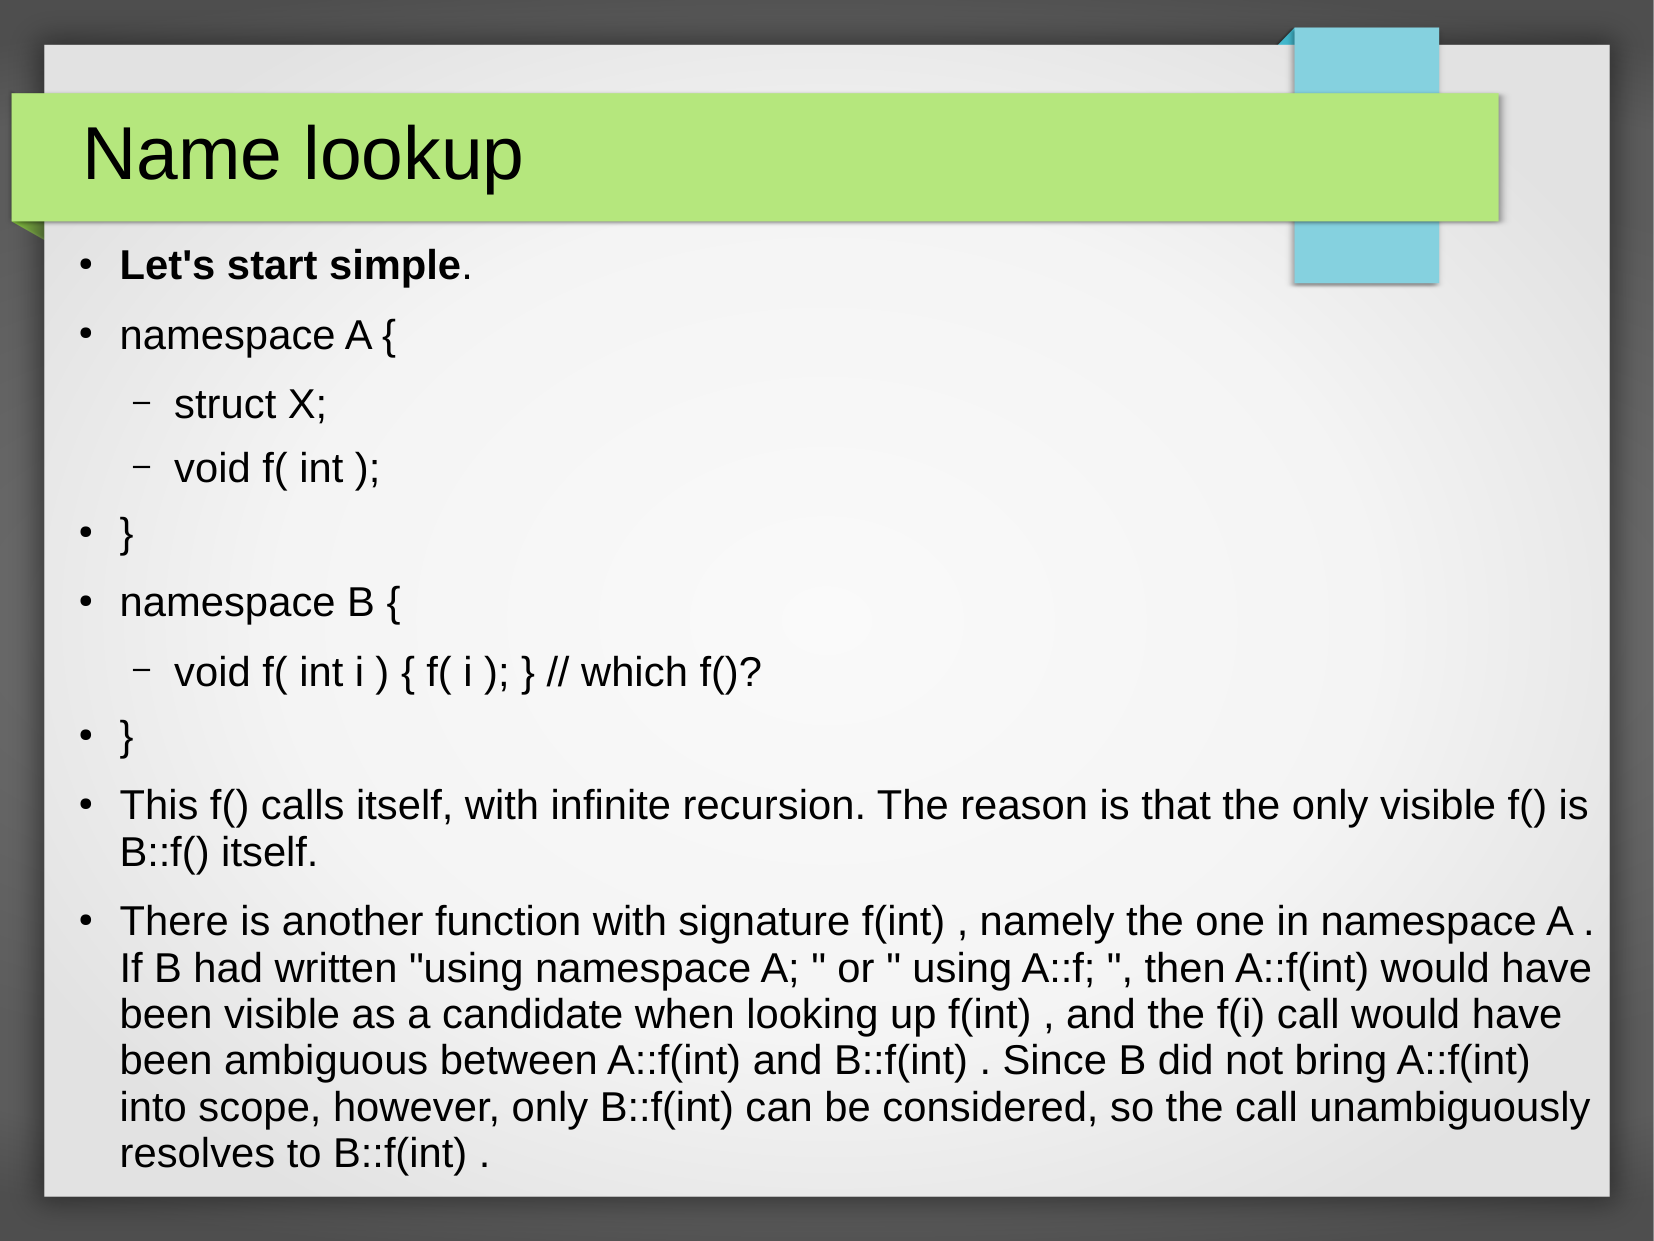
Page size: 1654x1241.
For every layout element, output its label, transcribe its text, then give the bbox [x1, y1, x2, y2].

picture [0, 0, 1654, 1241]
title Name lookup [82, 94, 1264, 213]
list Let's start simple. namespace A { struct X; void f( int ); } namespace B { void f( int i ) { f( i ); } // which f()? } This f() calls itself, with infinite recursion. The reason is that the only visible f() is B::f() itself. There is another function with signature f(int) , namely the one in namespace A . If B had written "using namespace A; " or " using A::f; ", then A::f(int) would have been visible as a candidate when looking up f(int) , and the f(i) call would have been ambiguous between A::f(int) and B::f(int) . Since B did not bring A::f(int) into scope, however, only B::f(int) can be considered, so the call unambiguously resolves to B::f(int) . [64, 242, 1601, 1182]
